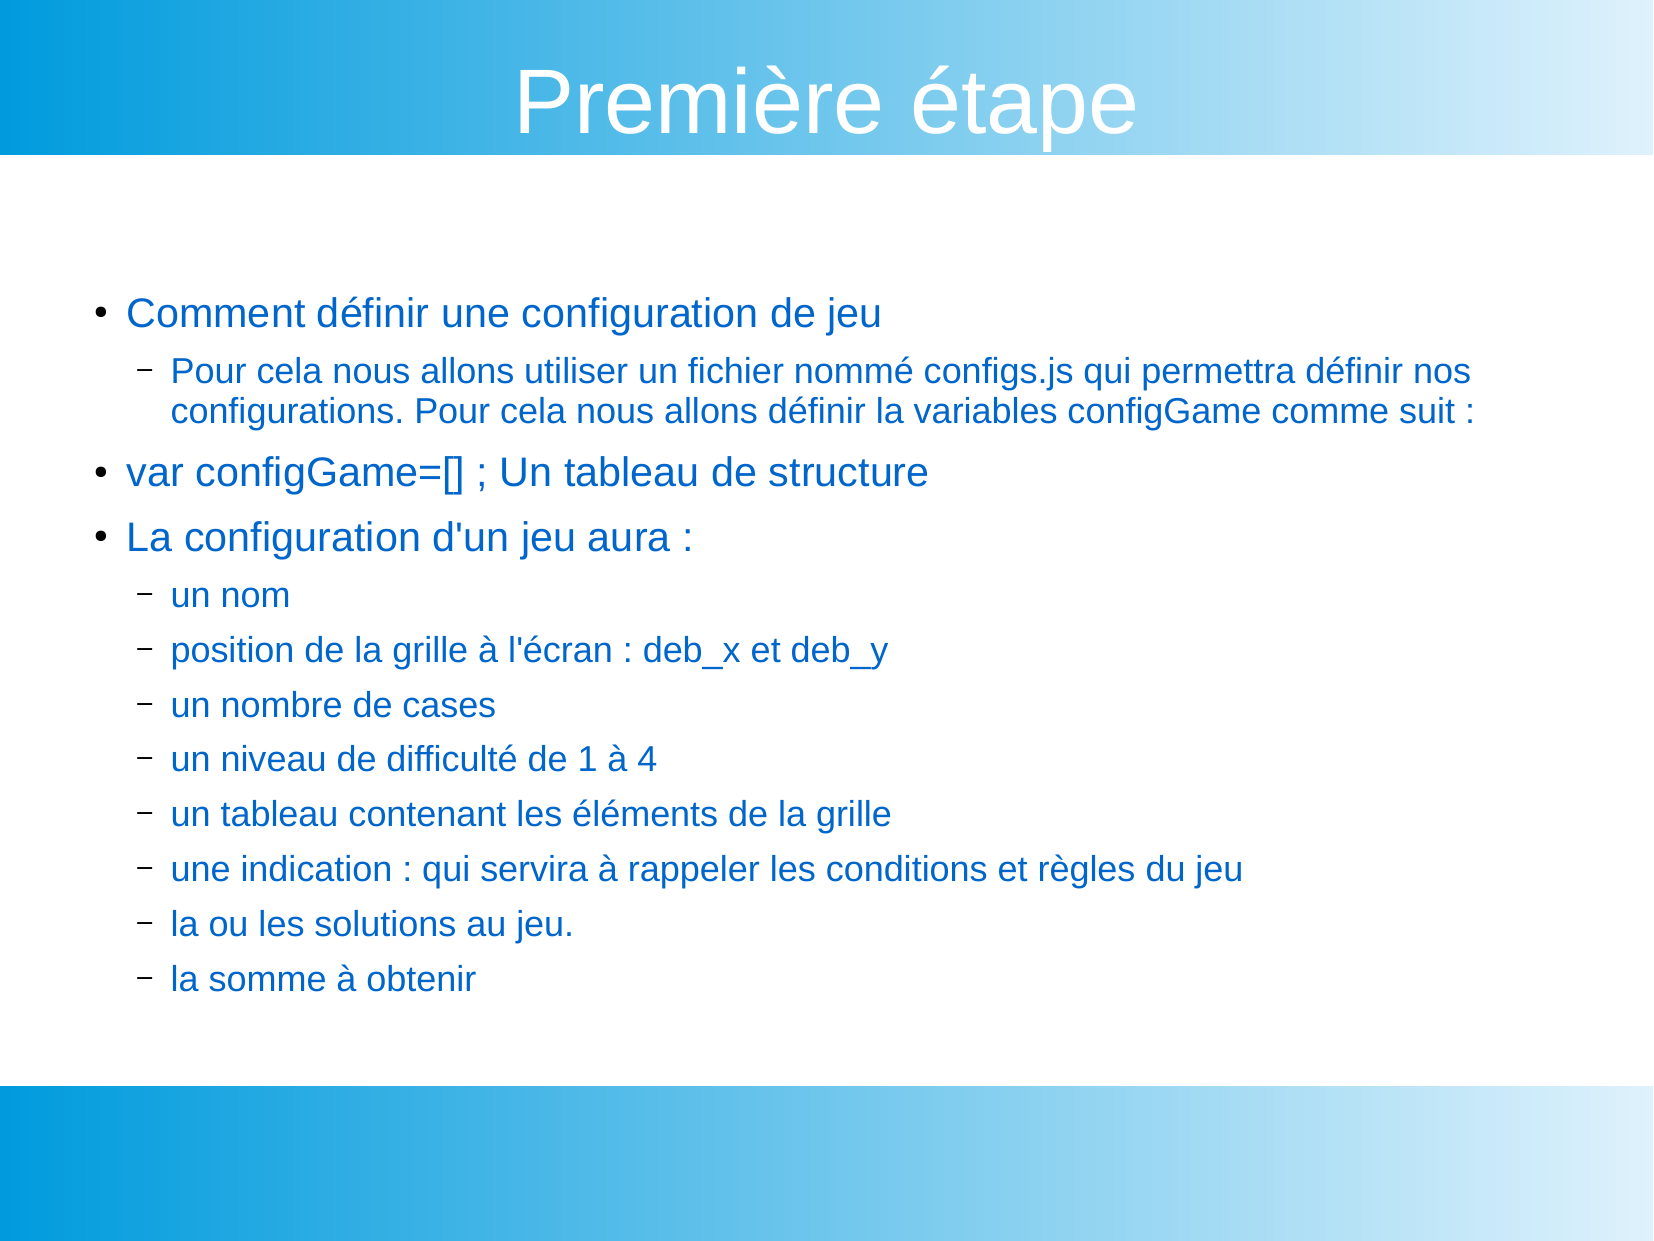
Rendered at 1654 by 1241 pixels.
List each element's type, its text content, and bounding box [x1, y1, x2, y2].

list Comment définir une configuration de jeu Pour cela nous allons utiliser un fichier nommé configs.js qui permettra définir nos configurations. Pour cela nous allons définir la variables configGame comme suit : var configGame=[] ; Un tableau de structure La configuration d'un jeu aura : un nom position de la grille à l'écran : deb_x et deb_y un nombre de cases un niveau de difficulté de 1 à 4 un tableau contenant les éléments de la grille une indication : qui servira à rappeler les conditions et règles du jeu la ou les solutions au jeu. la somme à obtenir [82, 290, 1571, 1010]
title Première étape [82, 49, 1571, 155]
